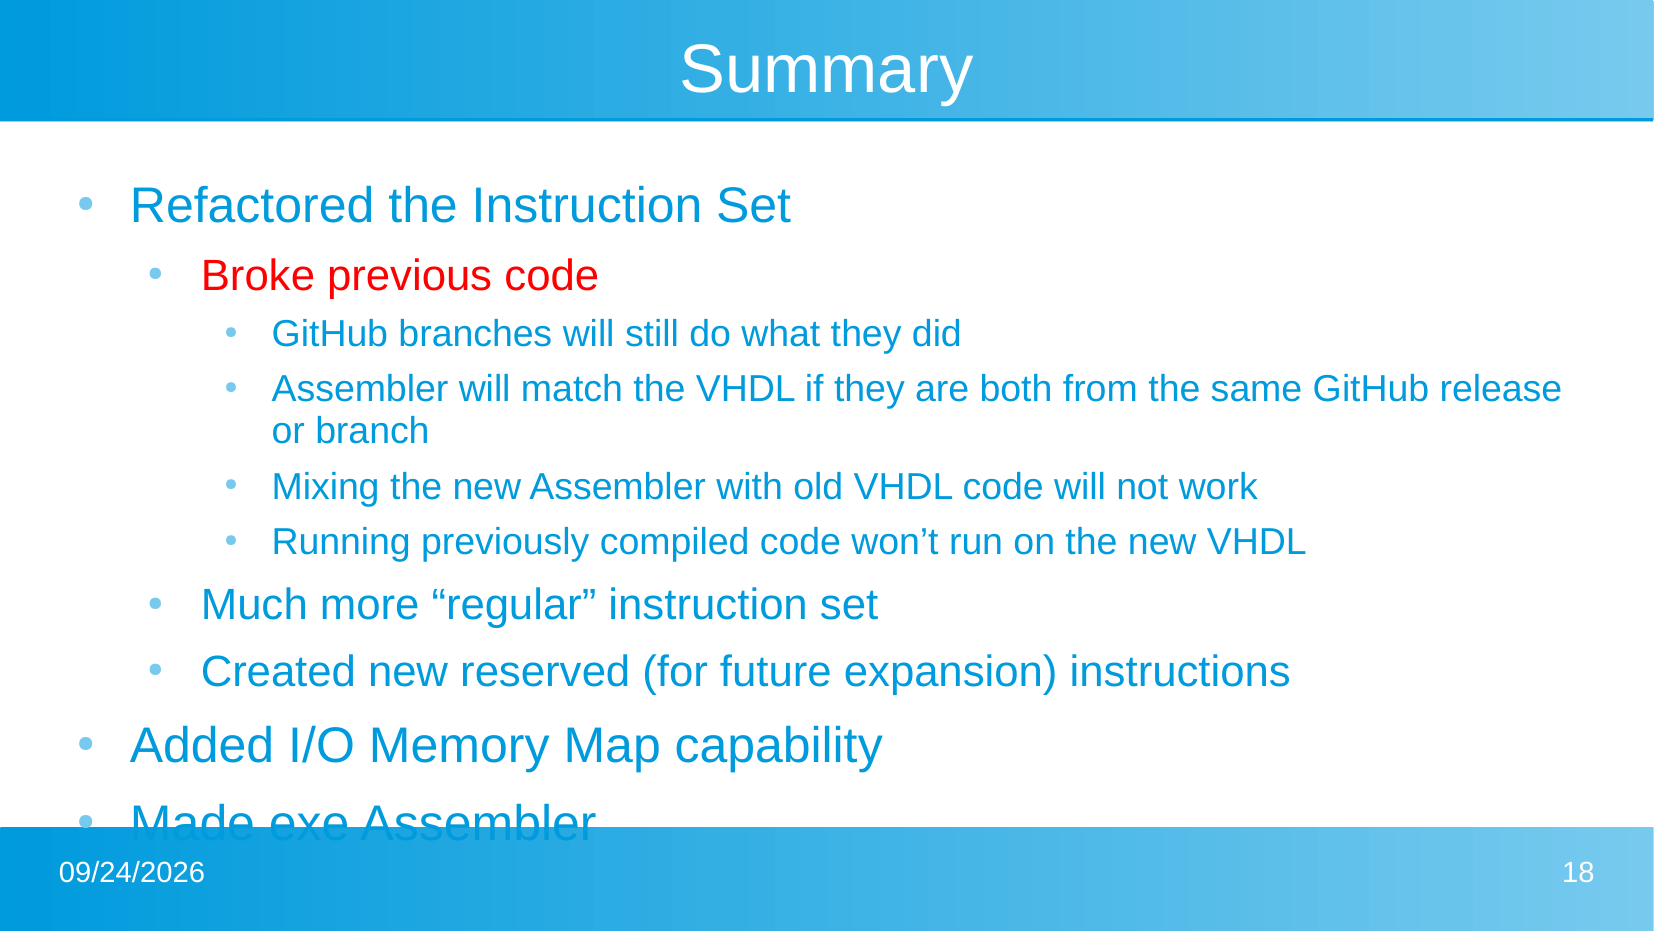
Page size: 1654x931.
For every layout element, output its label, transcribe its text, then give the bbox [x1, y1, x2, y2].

list Refactored the Instruction Set Broke previous code GitHub branches will still do what they did Assembler will match the VHDL if they are both from the same GitHub release or branch Mixing the new Assembler with old VHDL code will not work Running previously compiled code won’t run on the new VHDL Much more “regular” instruction set Created new reserved (for future expansion) instructions Added I/O Memory Map capability Made exe Assembler [59, 177, 1595, 768]
title Summary [59, 29, 1595, 108]
